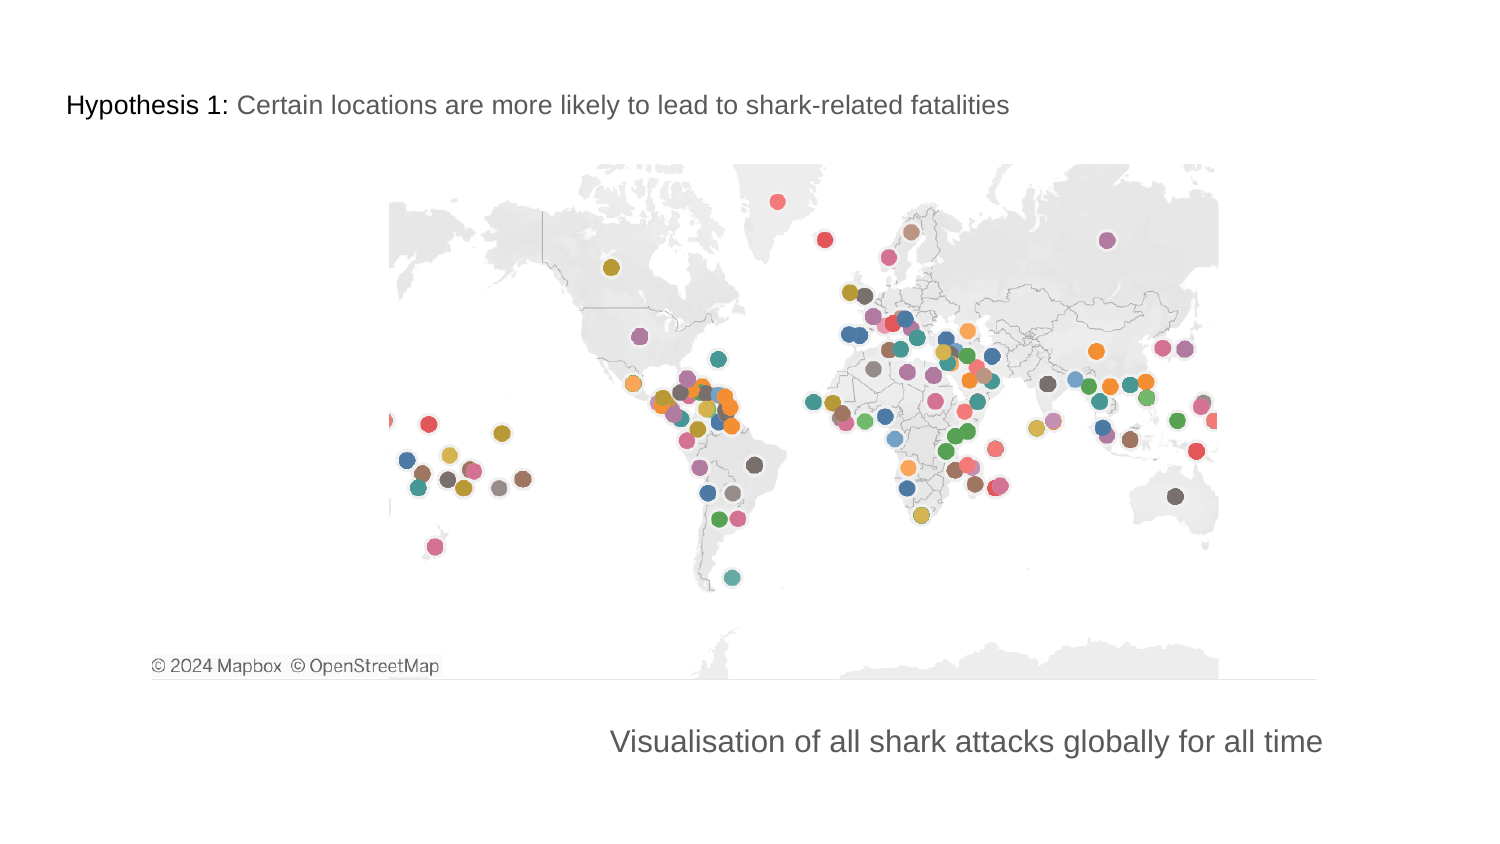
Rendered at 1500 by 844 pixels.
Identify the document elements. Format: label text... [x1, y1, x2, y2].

text_box Visualisation of all shark attacks globally for all time [594, 706, 1341, 826]
title Hypothesis 1: Certain locations are more likely to lead to shark-related fatalities [51, 72, 1449, 167]
picture [152, 164, 1317, 680]
